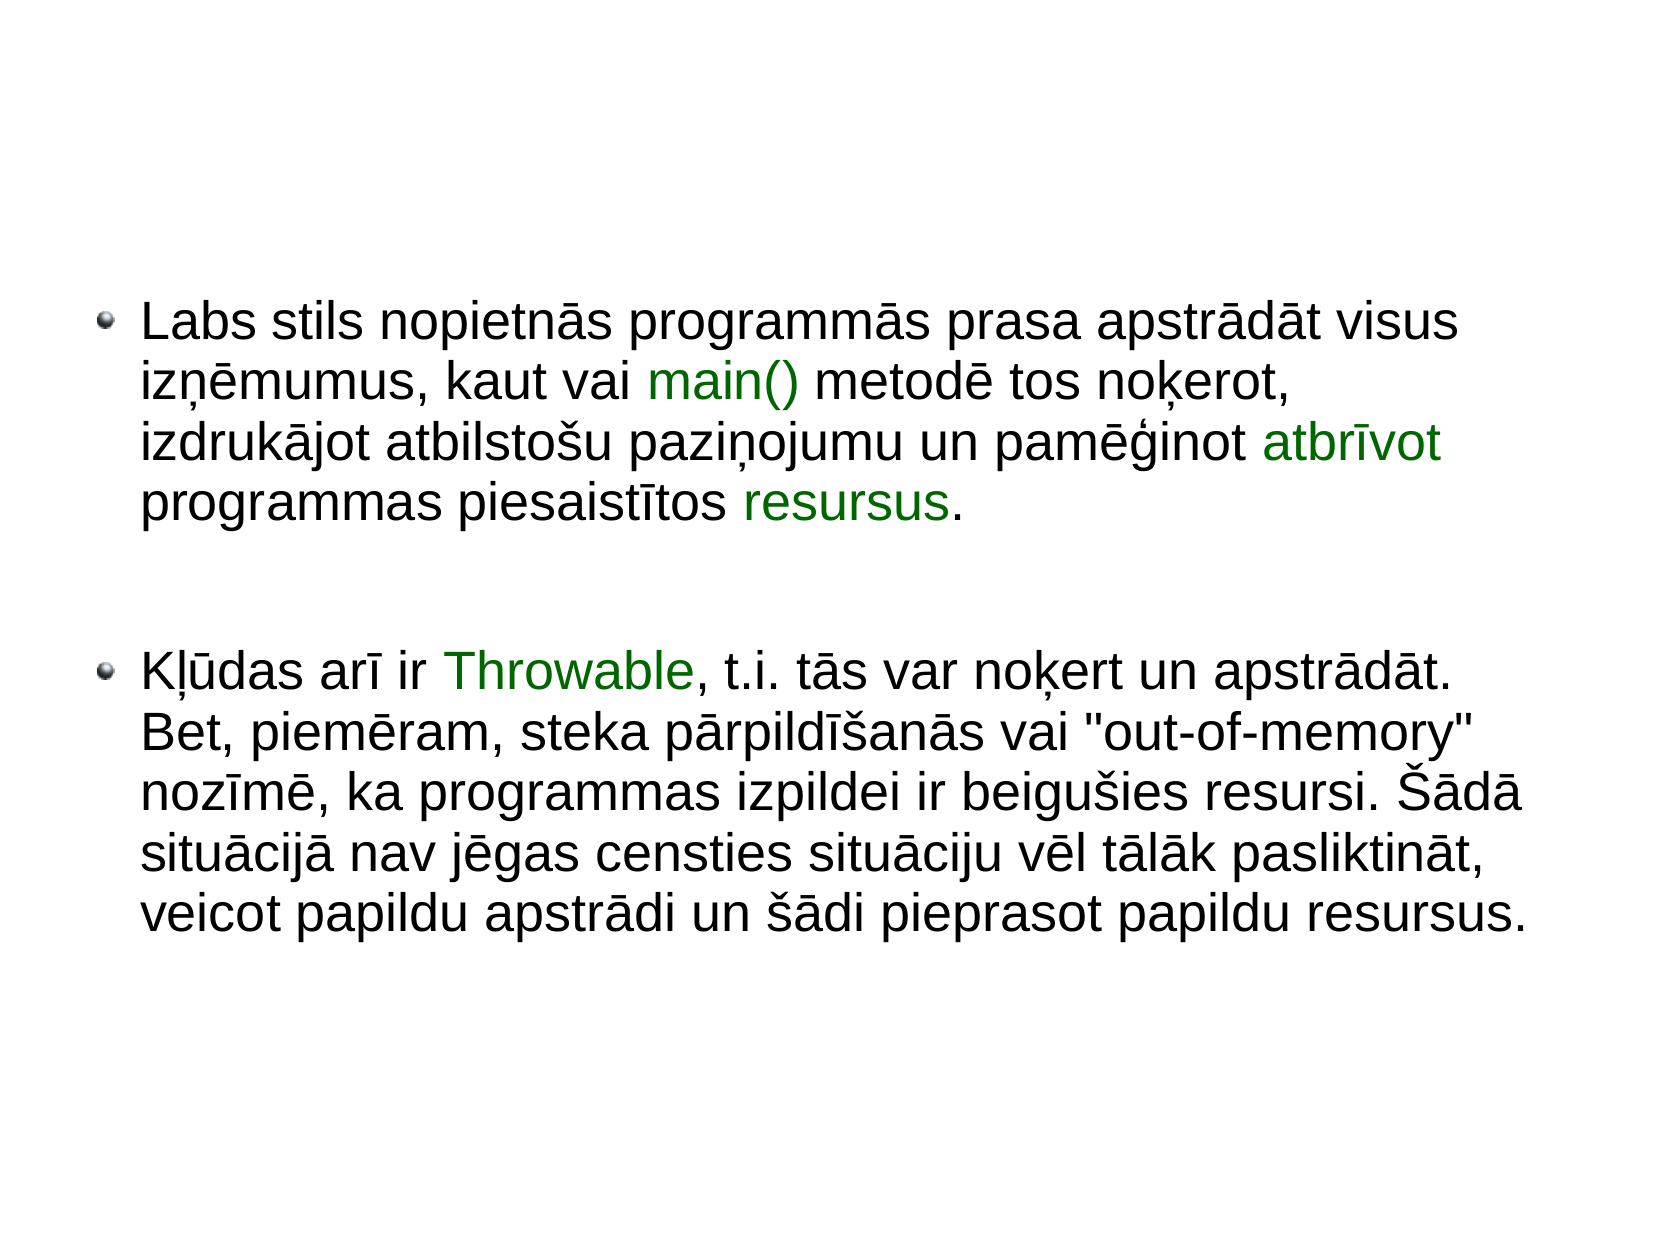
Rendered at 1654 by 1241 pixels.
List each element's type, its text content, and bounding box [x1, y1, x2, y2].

list Labs stils nopietnās programmās prasa apstrādāt visus izņēmumus, kaut vai main() metodē tos noķerot, izdrukājot atbilstošu paziņojumu un pamēģinot atbrīvot programmas piesaistītos resursus. Kļūdas arī ir Throwable, t.i. tās var noķert un apstrādāt. Bet, piemēram, steka pārpildīšanās vai "out-of-memory" nozīmē, ka programmas izpildei ir beigušies resursi. Šādā situācijā nav jēgas censties situāciju vēl tālāk pasliktināt, veicot papildu apstrādi un šādi pieprasot papildu resursus. [82, 290, 1538, 1010]
